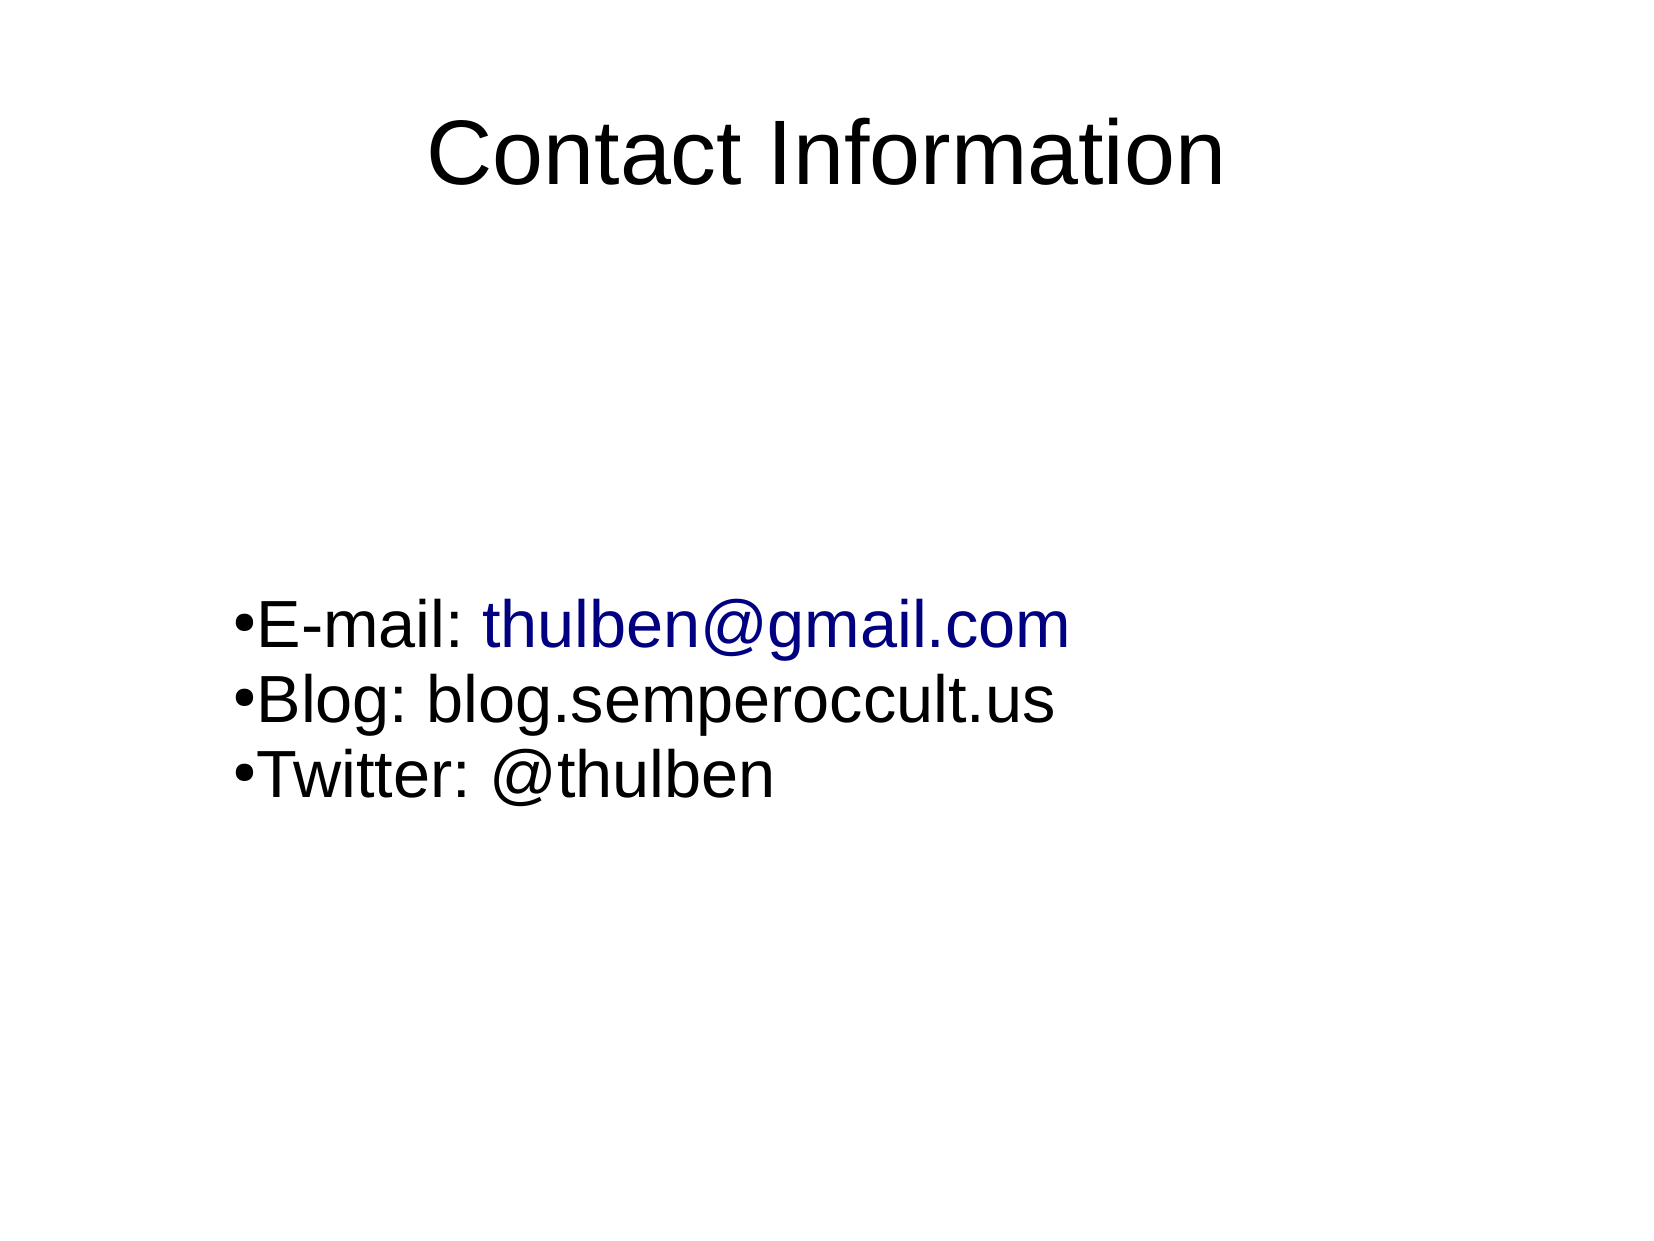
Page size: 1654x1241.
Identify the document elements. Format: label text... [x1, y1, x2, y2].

subtitle E-mail: thulben@gmail.com Blog: blog.semperoccult.us Twitter: @thulben [82, 297, 1571, 1102]
title Contact Information [82, 56, 1571, 250]
